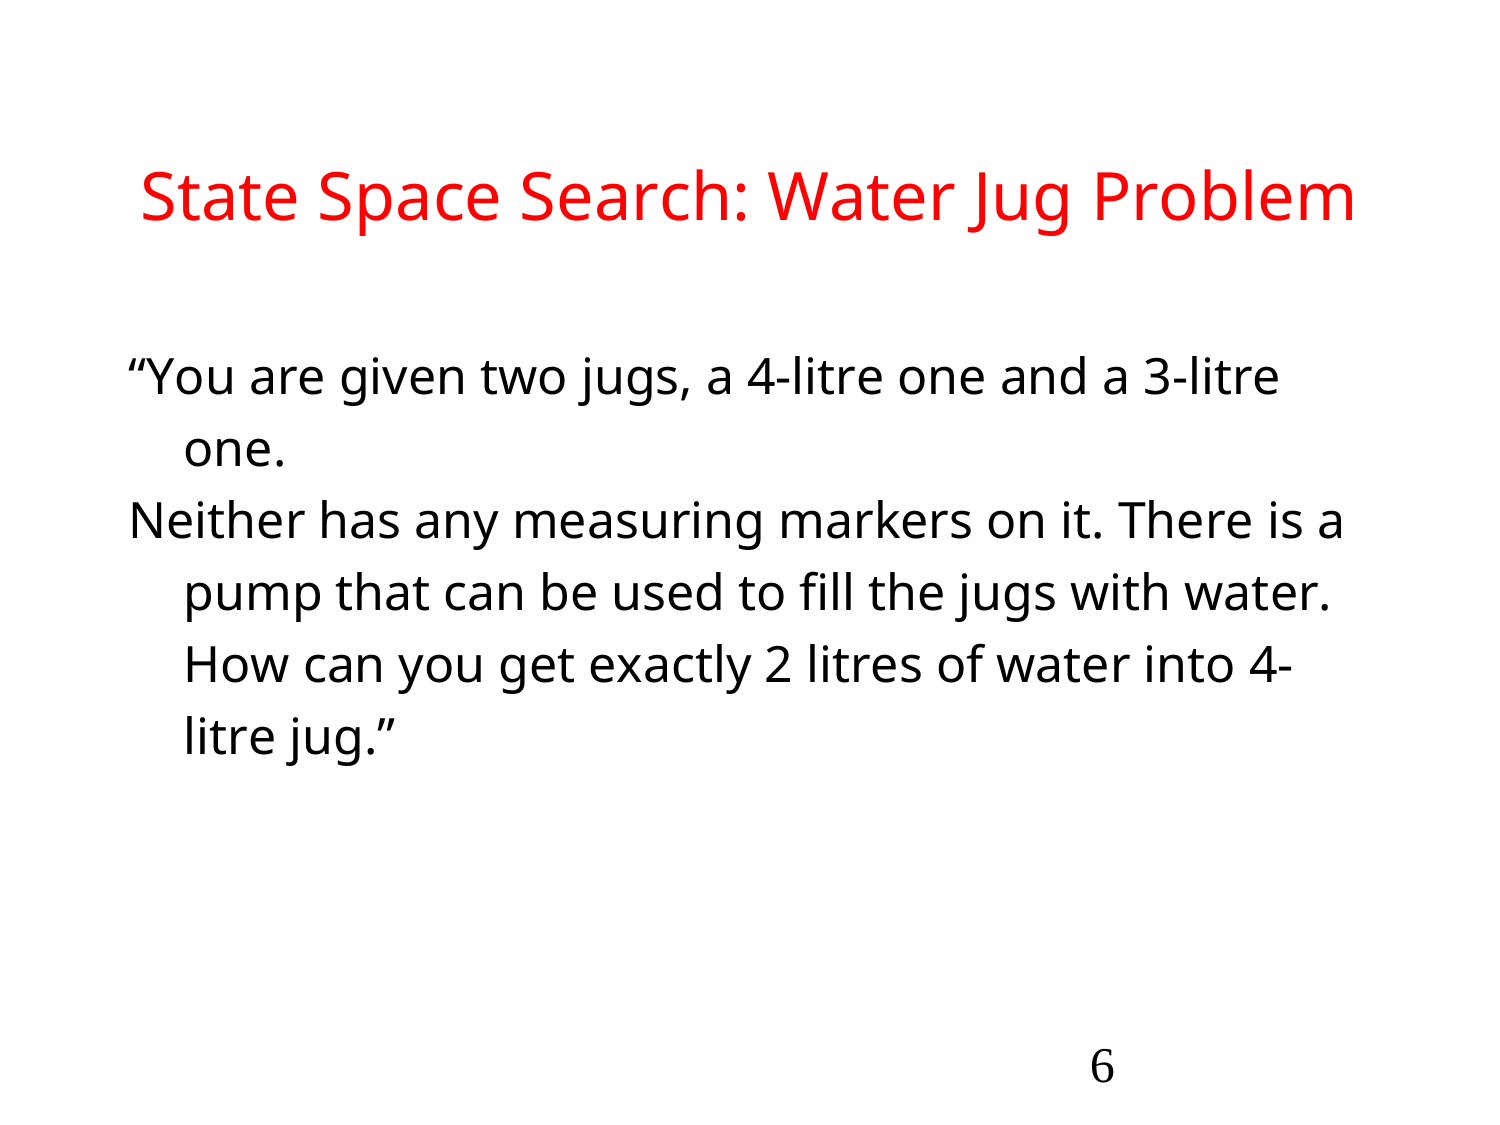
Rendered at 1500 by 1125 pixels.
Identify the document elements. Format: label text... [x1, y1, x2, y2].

text_box State Space Search: Water Jug Problem [50, 99, 1451, 288]
text_box <number> [1074, 1024, 1388, 1100]
text_box “You are given two jugs, a 4-litre one and a 3-litre one. Neither has any measuring markers on it. There is a pump that can be used to fill the jugs with water. How can you get exactly 2 litres of water into 4-litre jug.” [112, 324, 1388, 1001]
